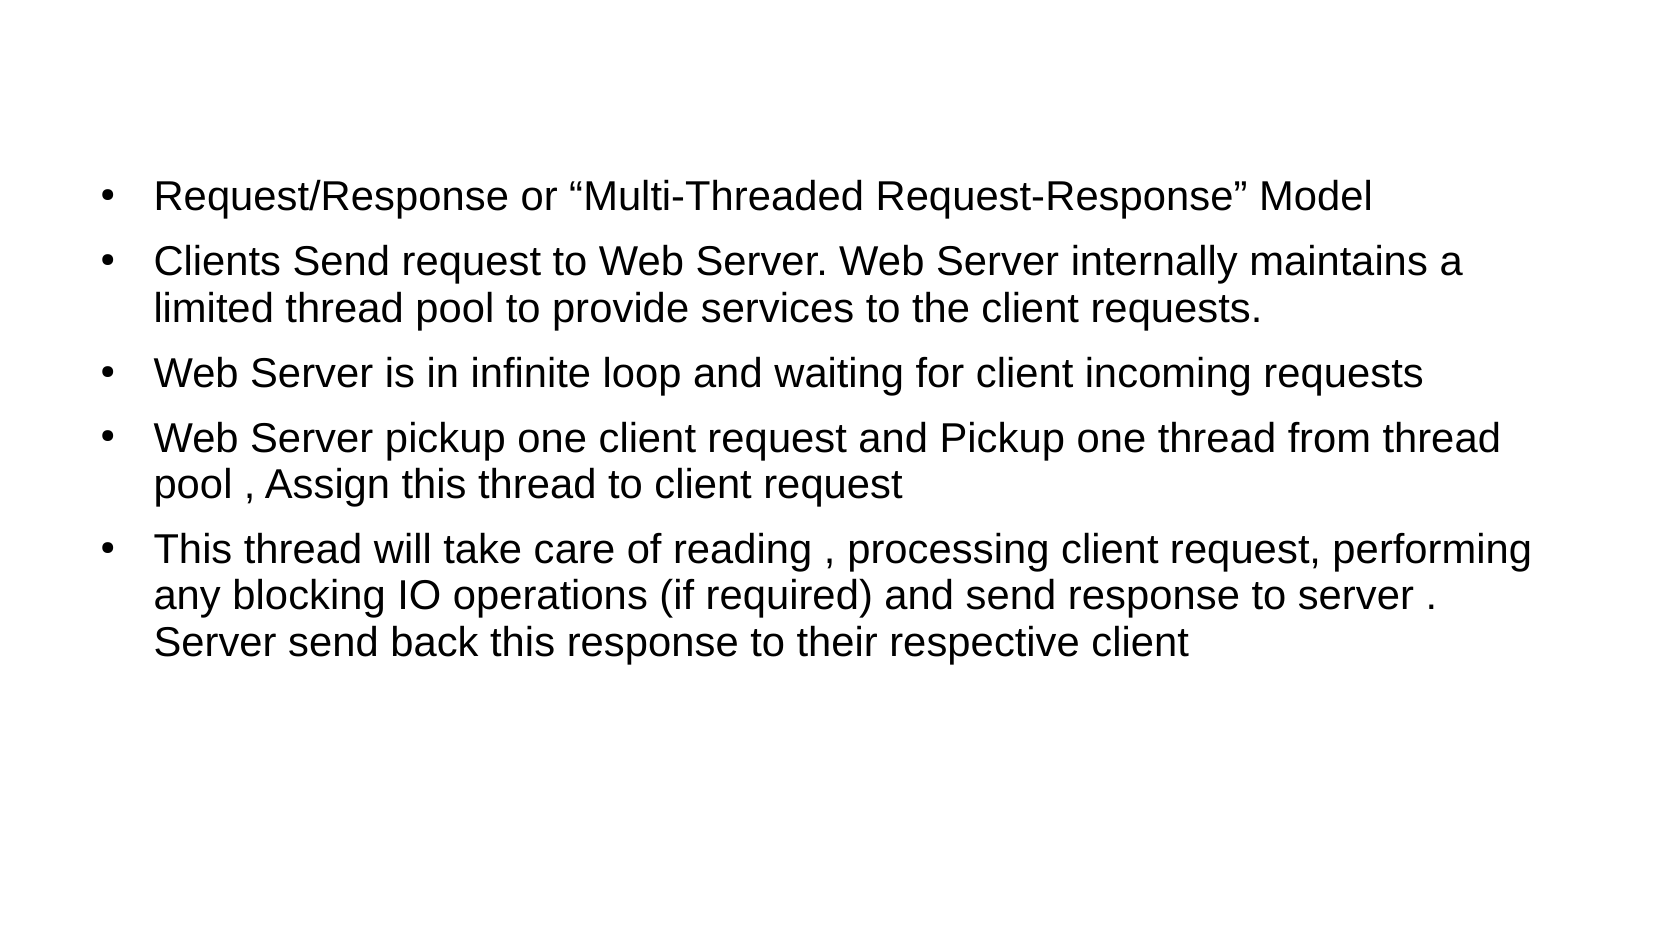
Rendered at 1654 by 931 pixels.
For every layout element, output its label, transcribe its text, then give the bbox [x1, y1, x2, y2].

list Request/Response or “Multi-Threaded Request-Response” Model Clients Send request to Web Server. Web Server internally maintains a limited thread pool to provide services to the client requests. Web Server is in infinite loop and waiting for client incoming requests Web Server pickup one client request and Pickup one thread from thread pool , Assign this thread to client request This thread will take care of reading , processing client request, performing any blocking IO operations (if required) and send response to server . Server send back this response to their respective client [82, 173, 1571, 713]
